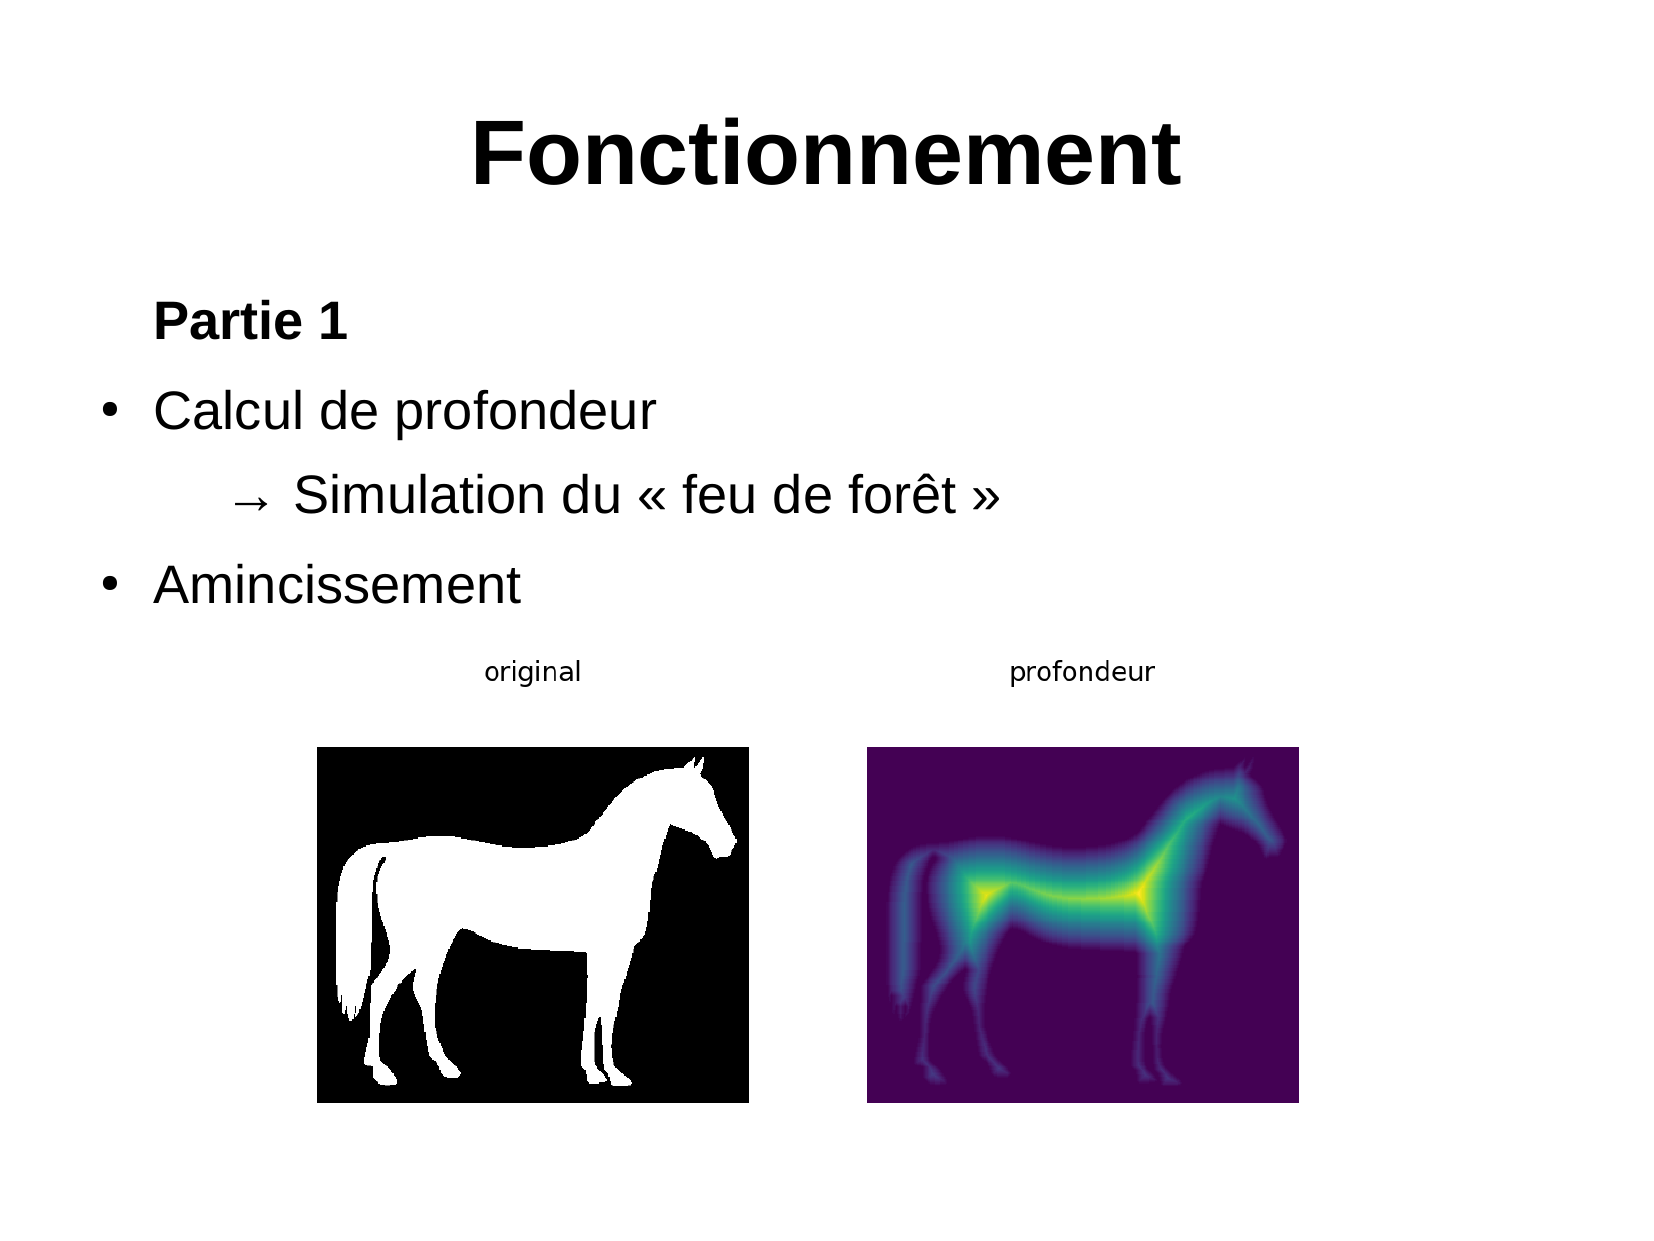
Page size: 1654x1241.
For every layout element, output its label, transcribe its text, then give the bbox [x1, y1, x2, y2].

title Fonctionnement [82, 49, 1571, 257]
picture [141, 615, 1441, 1229]
list Partie 1 Calcul de profondeur → Simulation du « feu de forêt » Amincissement [82, 290, 1536, 709]
